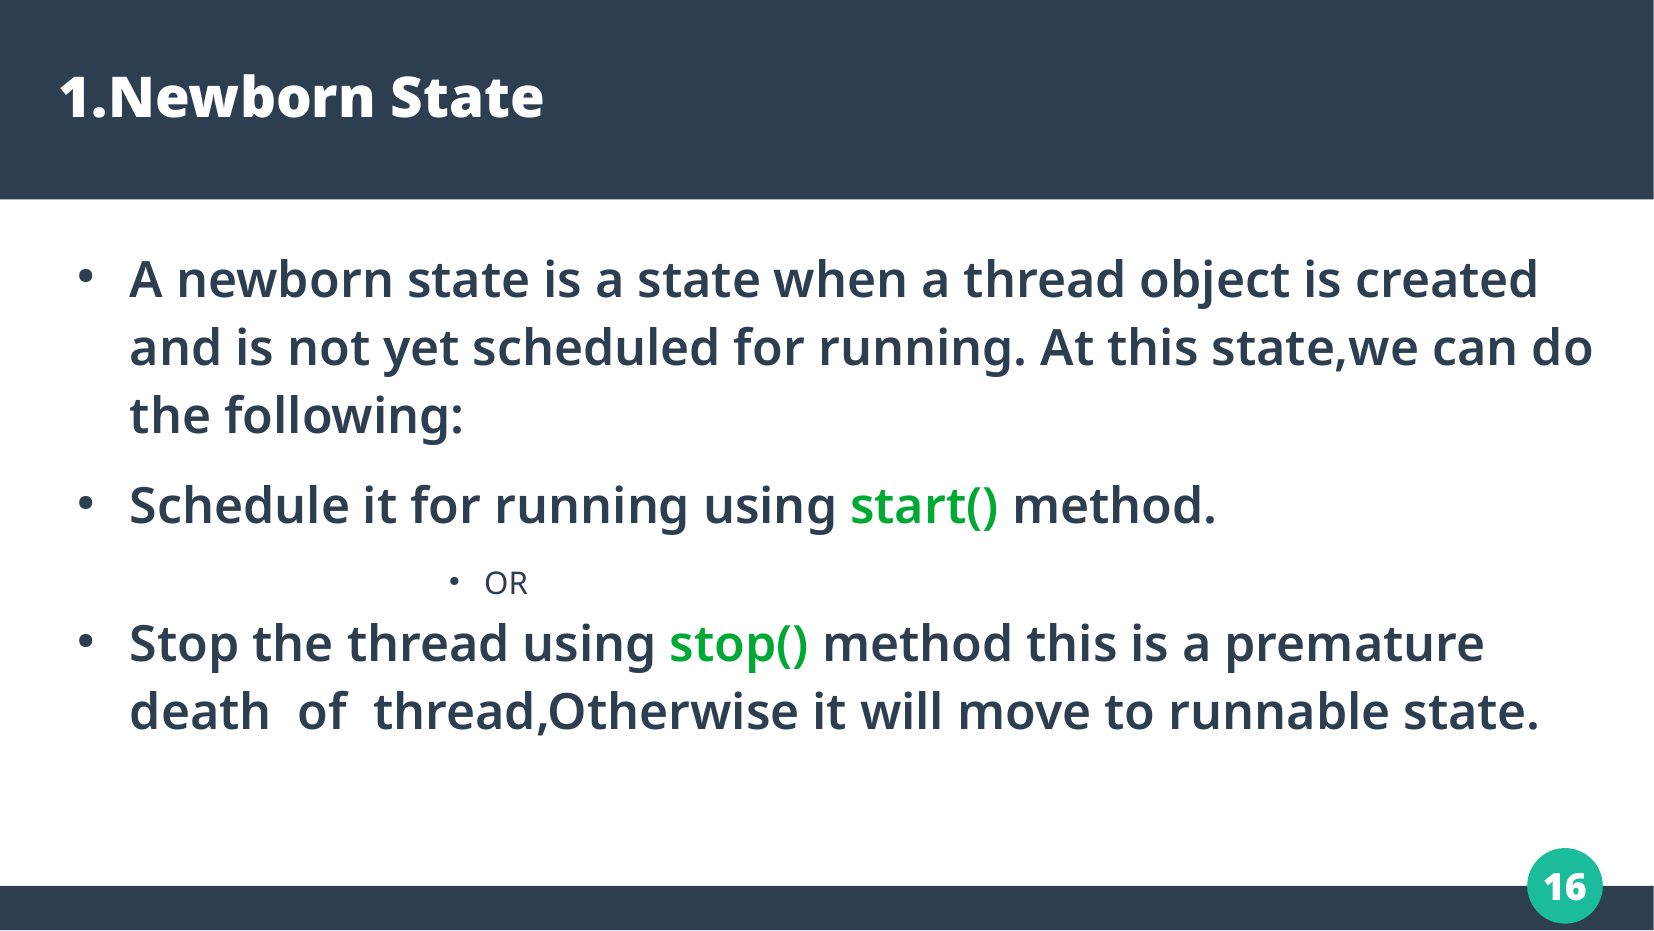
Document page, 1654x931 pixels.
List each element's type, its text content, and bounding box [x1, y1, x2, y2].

title 1.Newborn State [59, 37, 1595, 155]
list A newborn state is a state when a thread object is created and is not yet scheduled for running. At this state,we can do the following: Schedule it for running using start() method. OR Stop the thread using stop() method this is a premature death of thread,Otherwise it will move to runnable state. [59, 243, 1595, 864]
